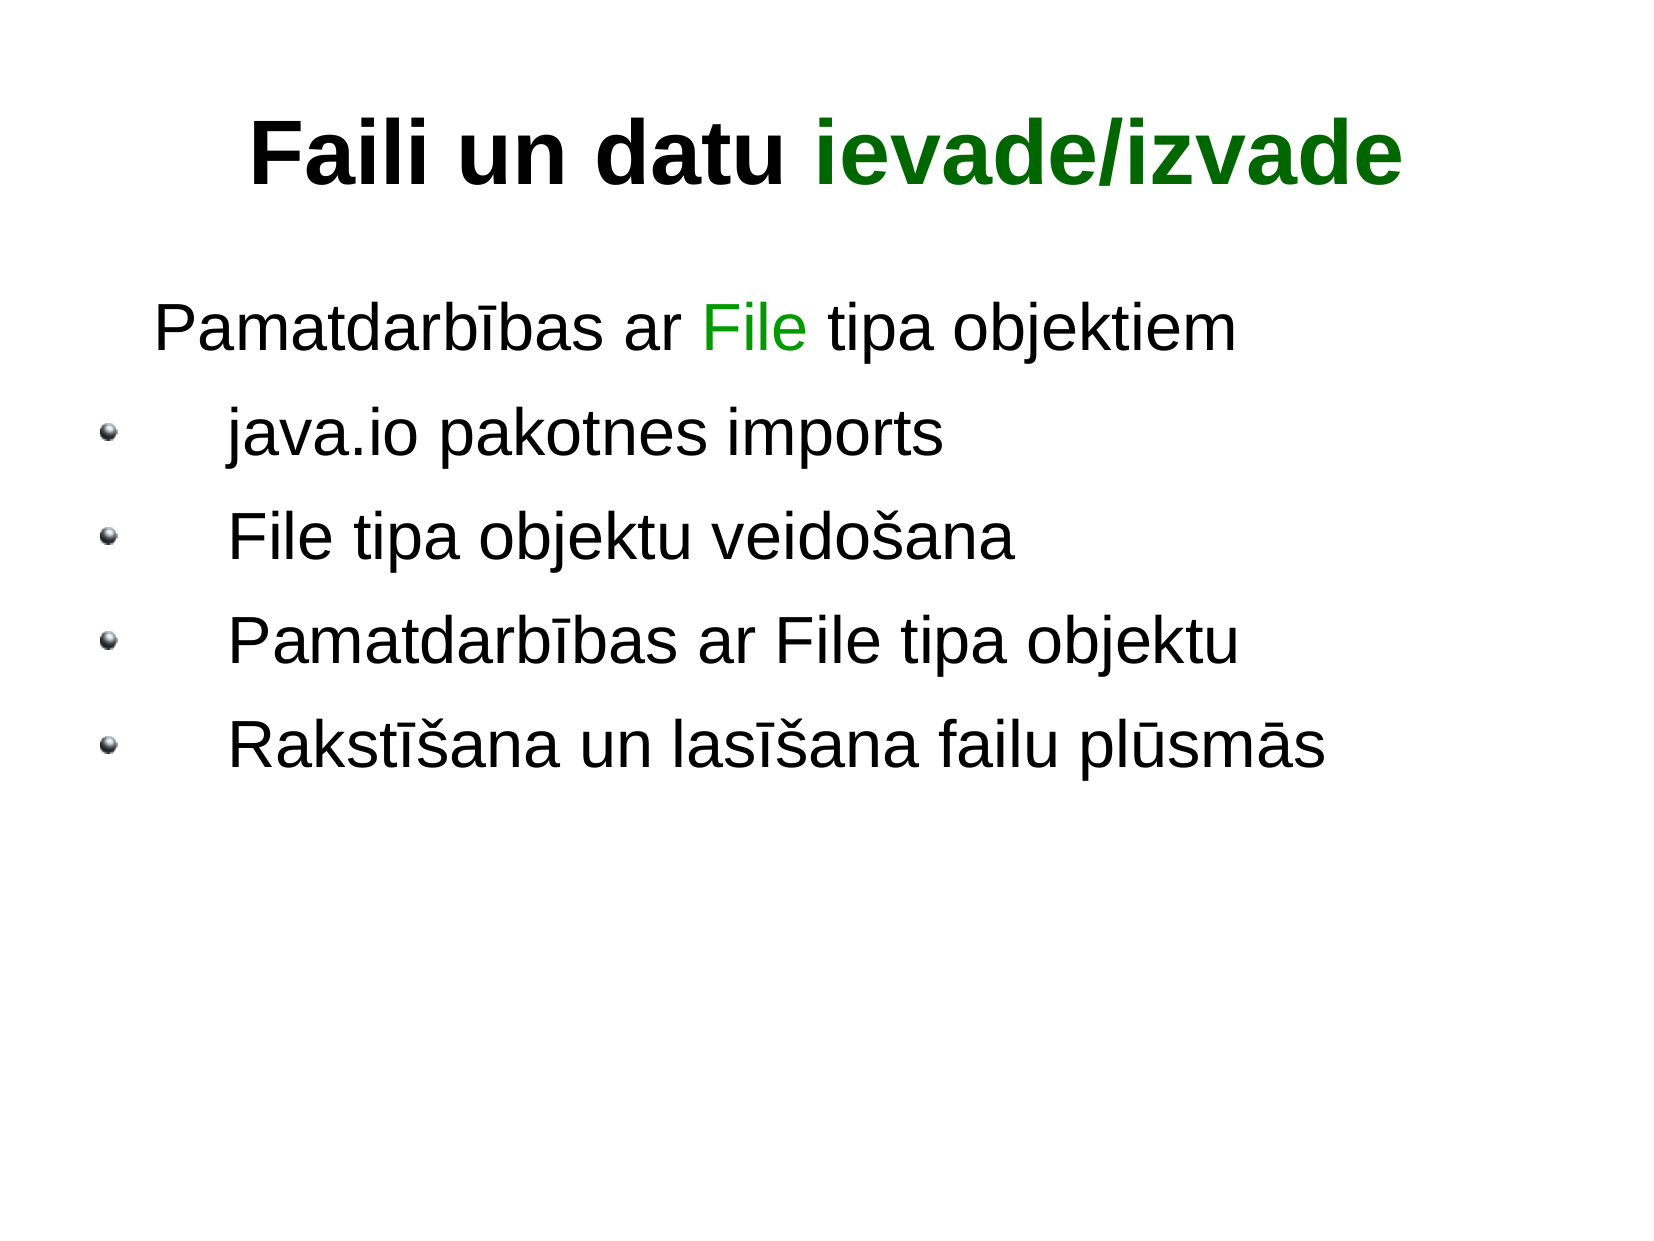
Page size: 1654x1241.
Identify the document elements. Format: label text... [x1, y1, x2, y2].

list Pamatdarbības ar File tipa objektiem java.io pakotnes imports File tipa objektu veidošana Pamatdarbības ar File tipa objektu Rakstīšana un lasīšana failu plūsmās [82, 290, 1538, 1010]
title Faili un datu ievade/izvade [82, 49, 1571, 257]
